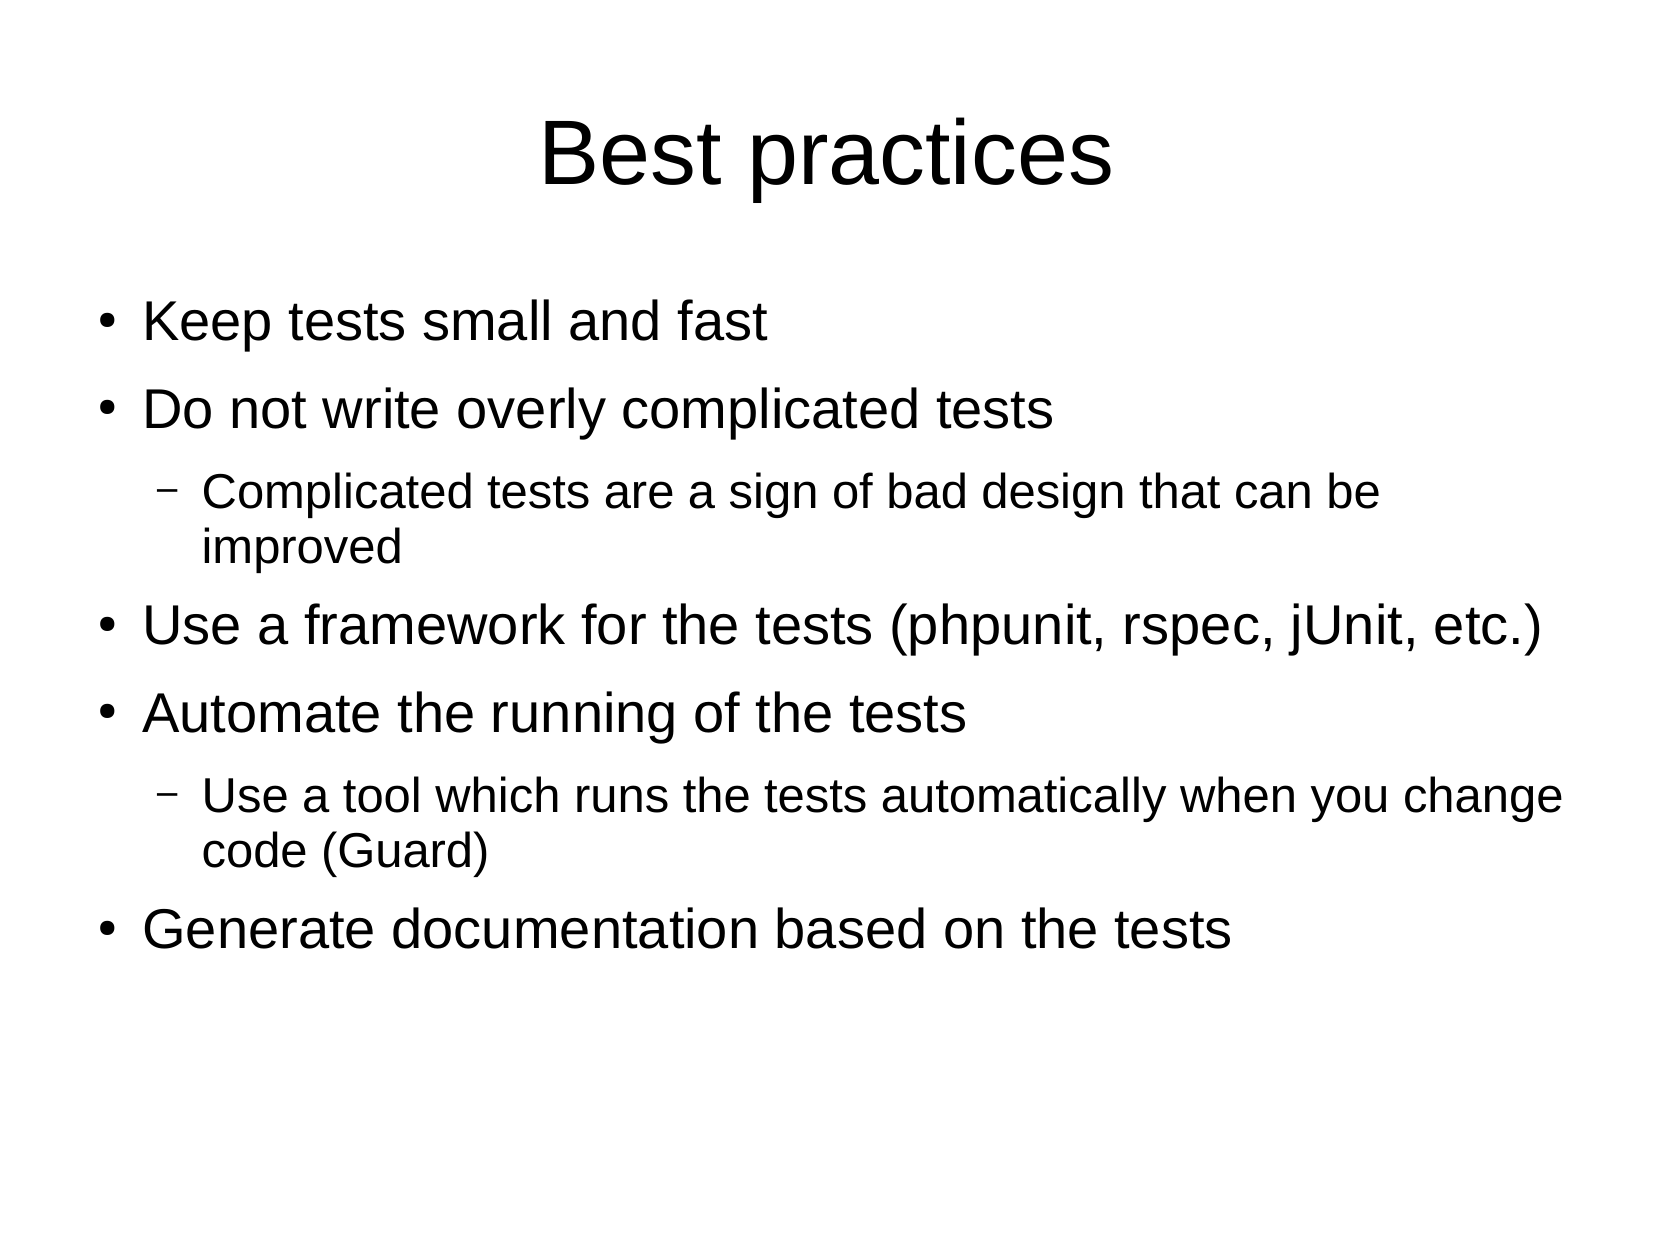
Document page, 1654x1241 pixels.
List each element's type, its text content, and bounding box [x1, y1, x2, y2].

title Best practices [82, 49, 1571, 257]
list Keep tests small and fast Do not write overly complicated tests Complicated tests are a sign of bad design that can be improved Use a framework for the tests (phpunit, rspec, jUnit, etc.) Automate the running of the tests Use a tool which runs the tests automatically when you change code (Guard) Generate documentation based on the tests [82, 290, 1571, 1010]
